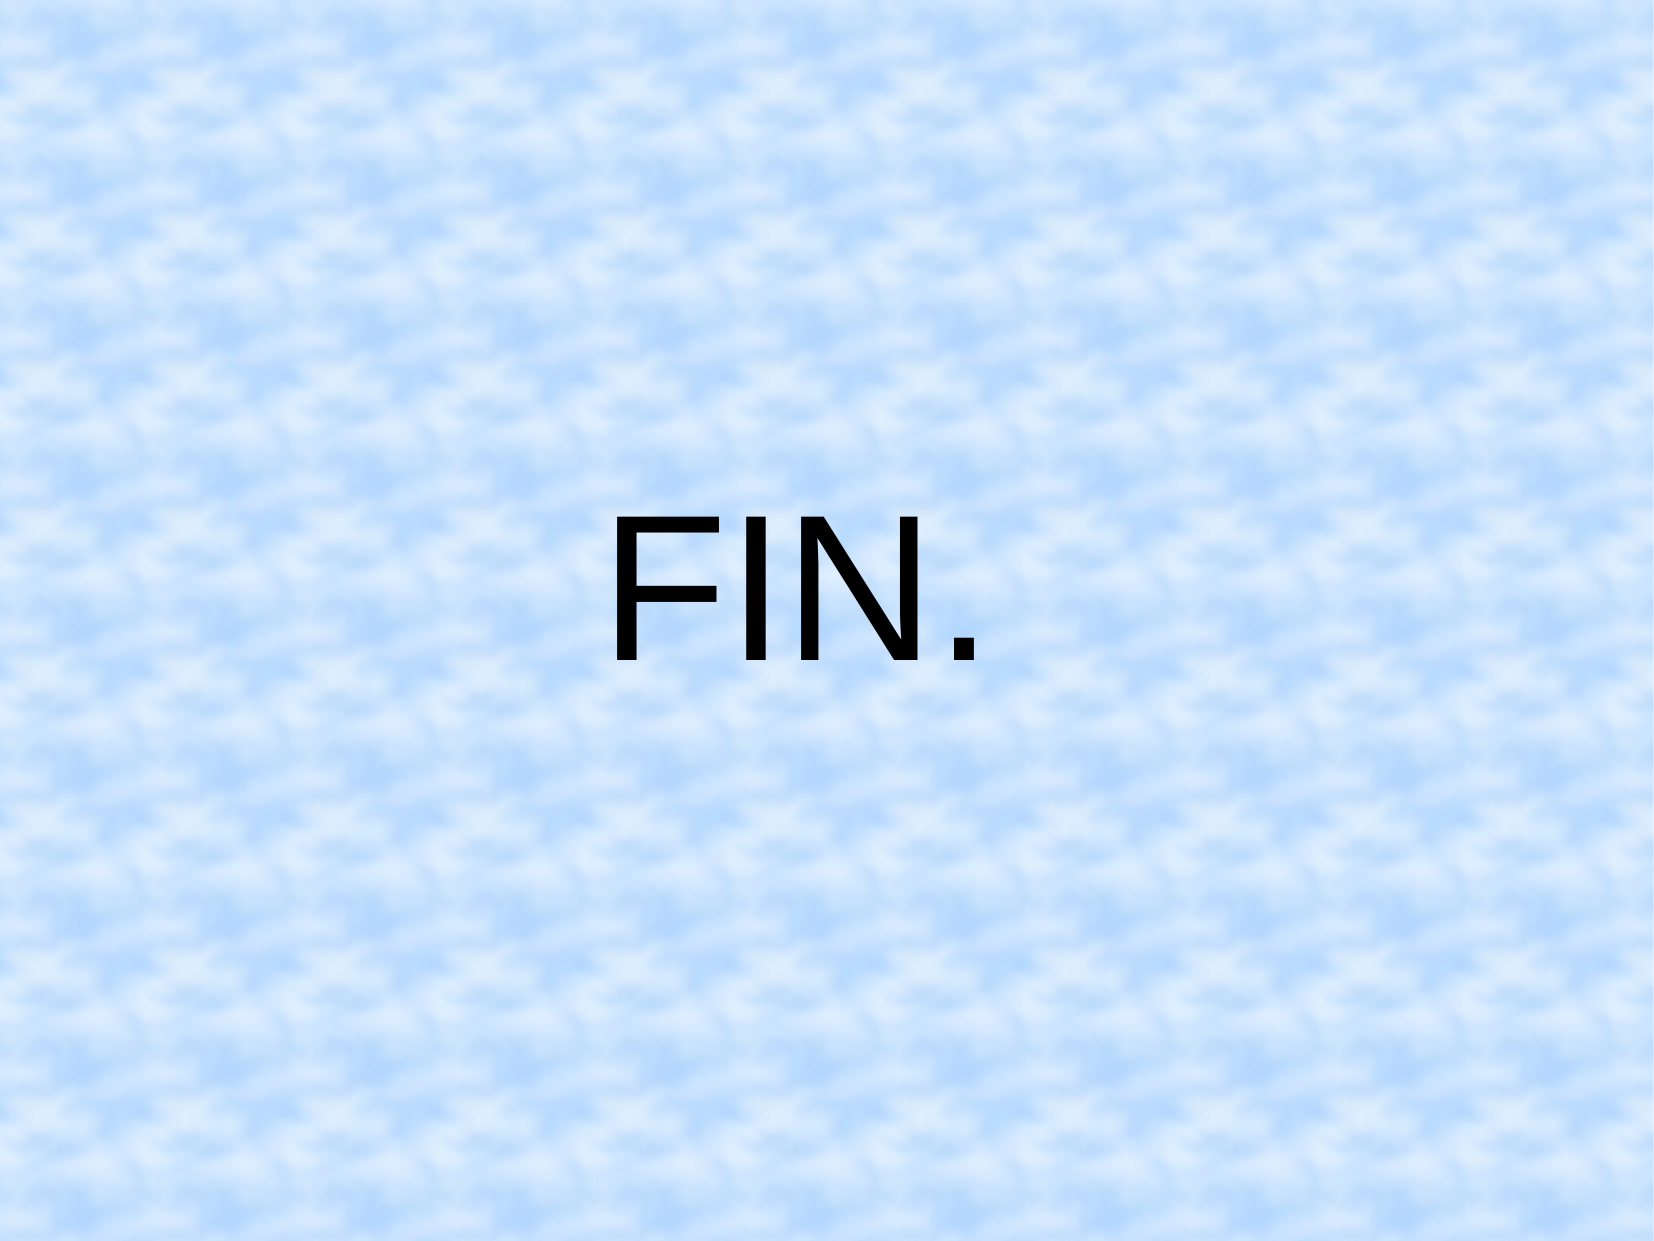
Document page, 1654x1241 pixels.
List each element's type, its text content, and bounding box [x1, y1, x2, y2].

picture [0, 0, 1654, 1241]
list FIN. [507, 367, 1654, 1087]
